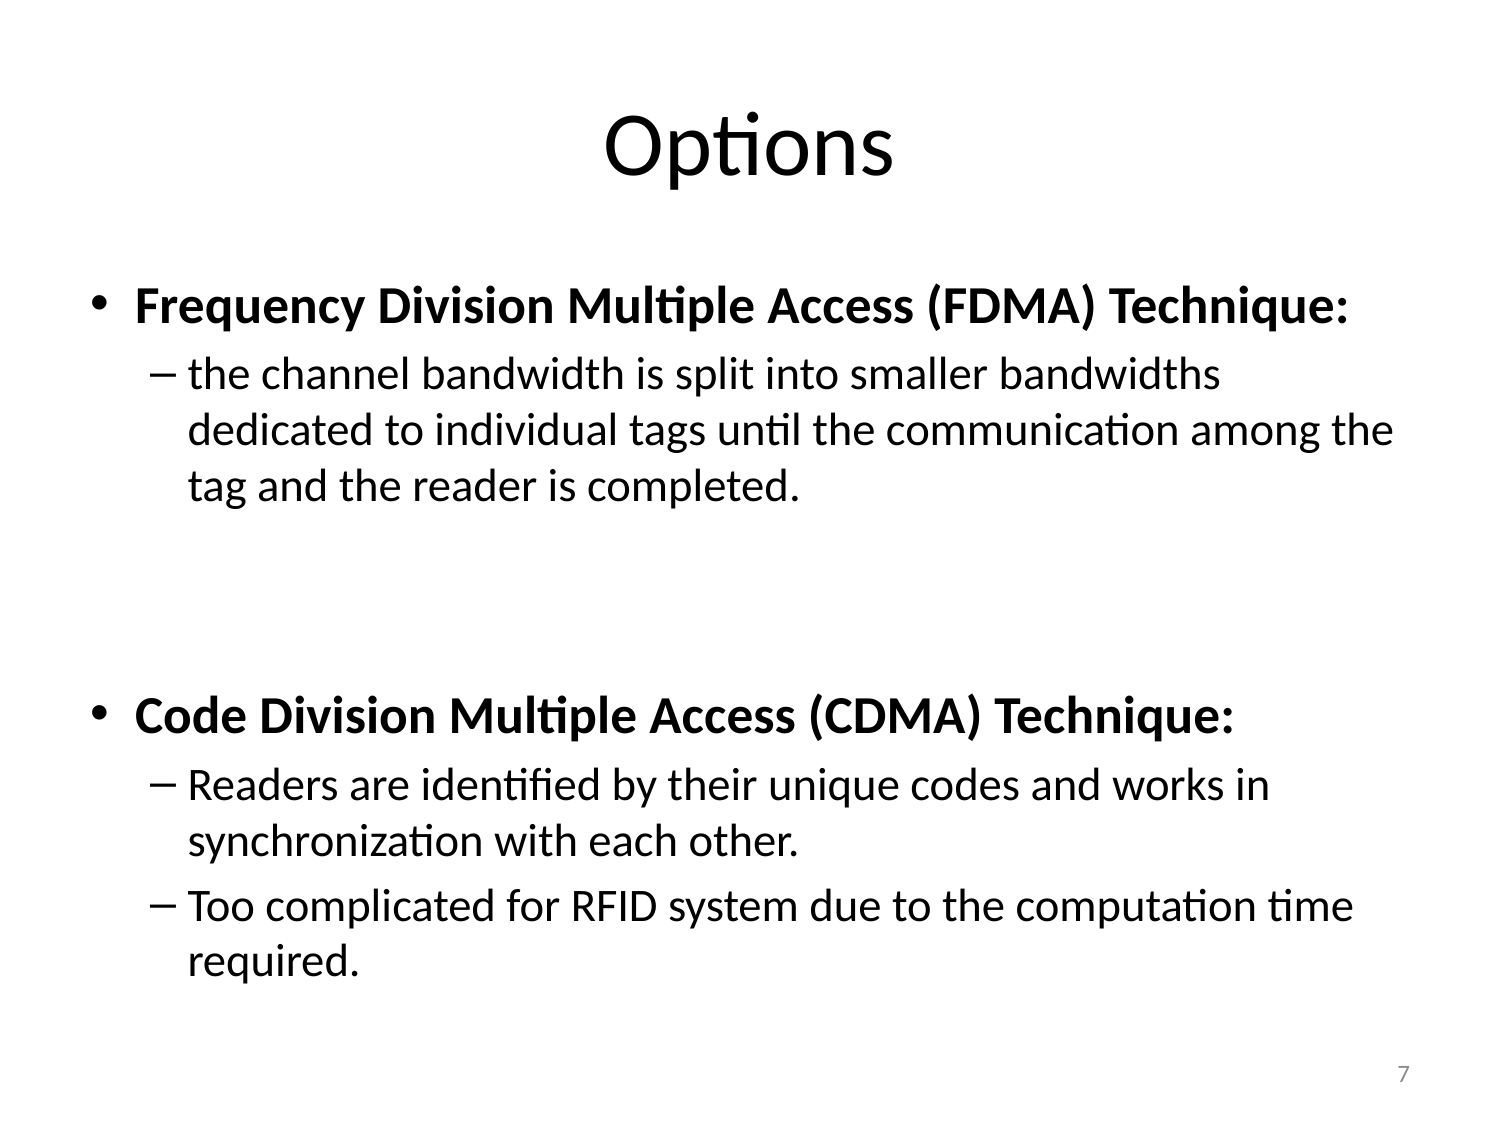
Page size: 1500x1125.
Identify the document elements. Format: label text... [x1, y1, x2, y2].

title Options [75, 45, 1425, 233]
list Frequency Division Multiple Access (FDMA) Technique: the channel bandwidth is split into smaller bandwidths dedicated to individual tags until the communication among the tag and the reader is completed. Code Division Multiple Access (CDMA) Technique: Readers are identified by their unique codes and works in synchronization with each other. Too complicated for RFID system due to the computation time required. [75, 262, 1425, 1005]
slide_number <number> [1074, 1042, 1425, 1103]
